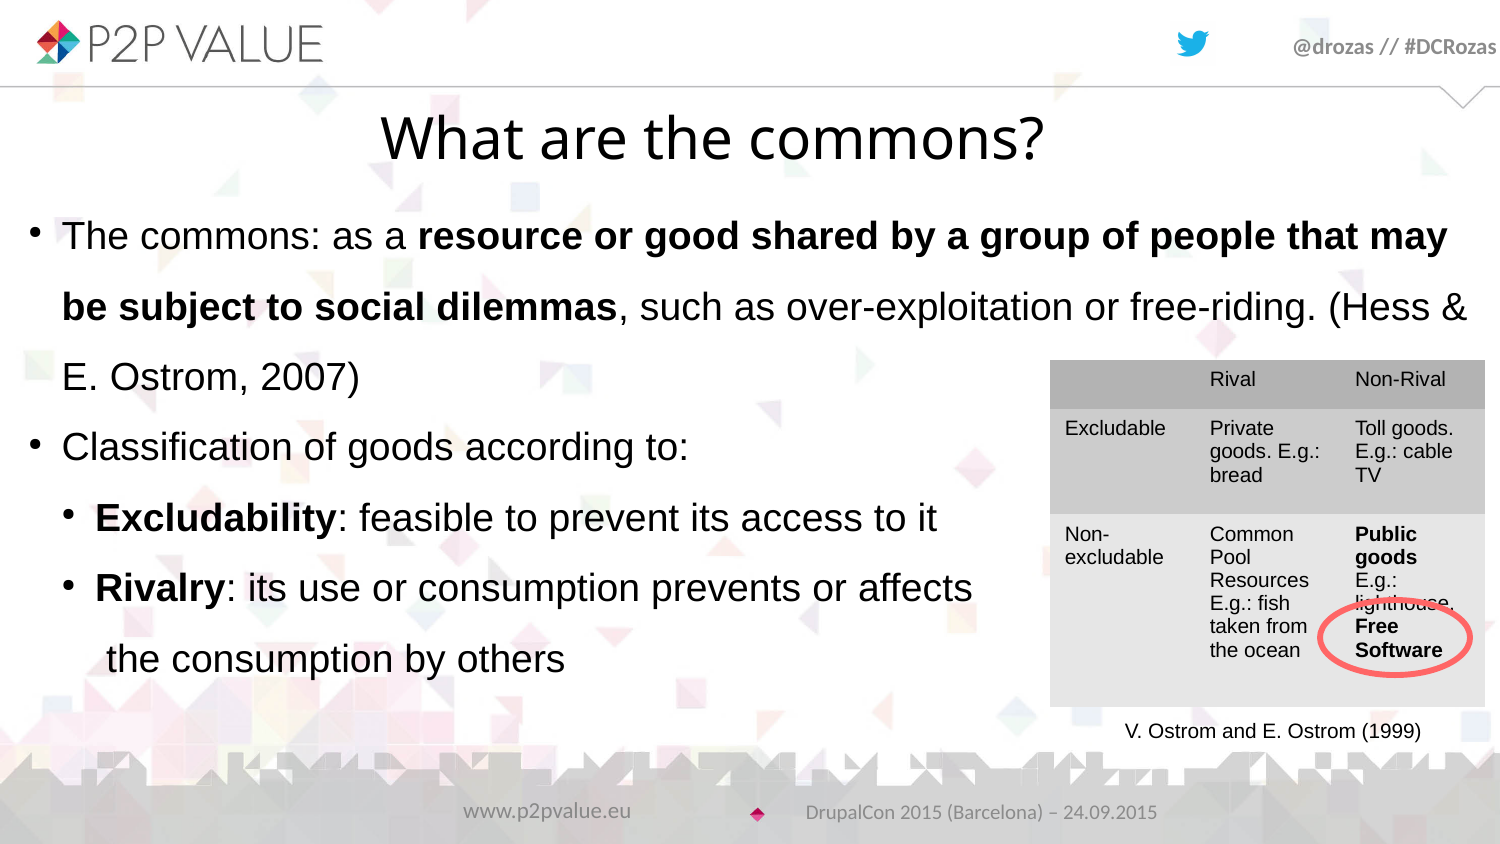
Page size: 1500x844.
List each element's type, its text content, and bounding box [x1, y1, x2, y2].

title What are the commons? [60, 92, 1366, 180]
table_cell Public goods E.g.: lighthouse, Free Software [1340, 514, 1485, 707]
table_cell Common Pool Resources E.g.: fish taken from the ocean [1195, 514, 1340, 707]
text_box V. Ostrom and E. Ostrom (1999) [1110, 711, 1471, 751]
text_box www.p2pvalue.eu [456, 789, 675, 829]
table_header Rival [1195, 360, 1340, 409]
table_cell Non-excludable [1050, 514, 1195, 707]
picture [0, 0, 1500, 844]
text_box DrupalCon 2015 (Barcelona) – 24.09.2015 [792, 788, 1485, 834]
table_header [1050, 360, 1195, 409]
table_cell Public goods E.g.: lighthouse, Free Software [1340, 603, 1467, 672]
table_cell Toll goods. E.g.: cable TV [1340, 409, 1485, 514]
table_header Non-Rival [1340, 360, 1485, 409]
subtitle The commons: as a resource or good shared by a group of people that may be subject to social dilemmas, such as over-exploitation or free-riding. (Hess & E. Ostrom, 2007) Classification of goods according to: Excludability: feasible to prevent its access to it Rivalry: its use or consumption prevents or affects the consumption by others [15, 180, 1496, 691]
table_cell Excludable [1050, 409, 1195, 514]
text_box @drozas // #DCRozas [1170, 15, 1500, 76]
table_cell Private goods. E.g.: bread [1195, 409, 1340, 514]
